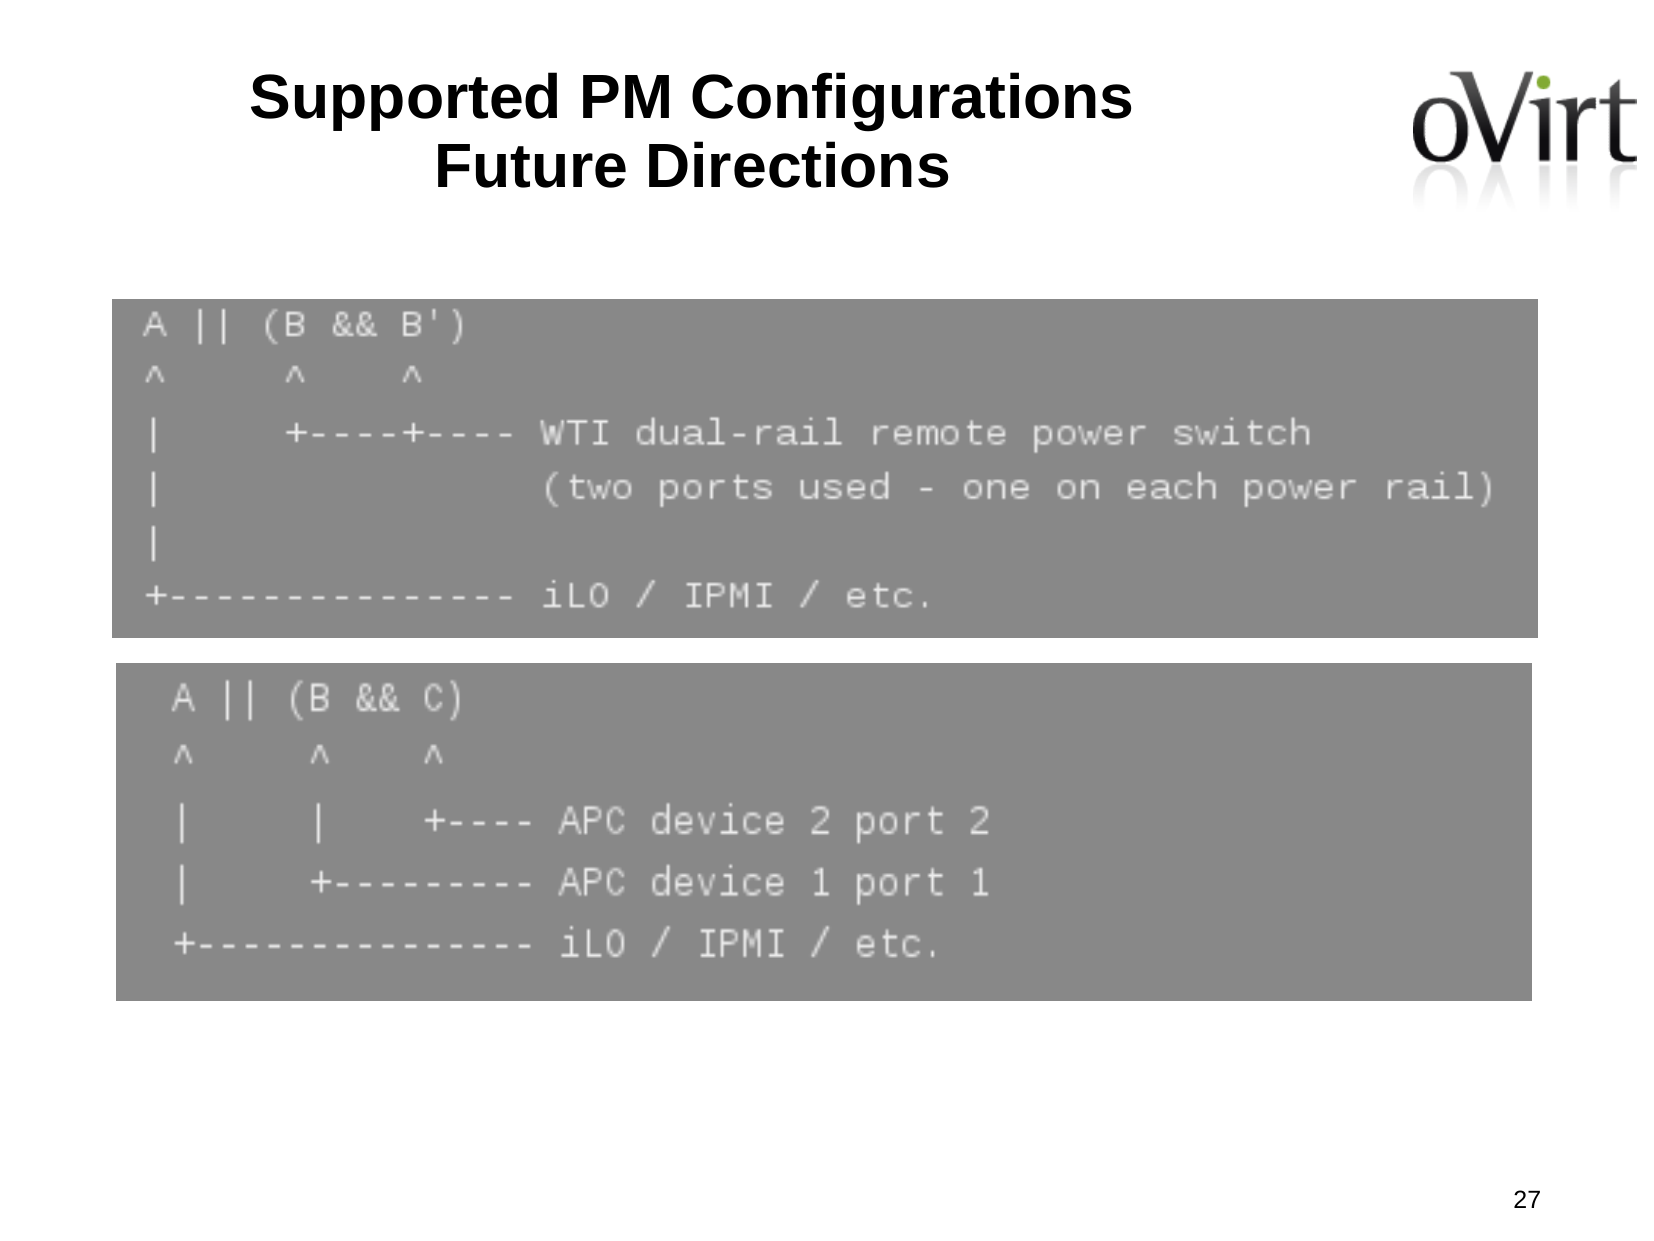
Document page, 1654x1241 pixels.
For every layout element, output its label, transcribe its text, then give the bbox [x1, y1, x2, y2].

picture [116, 663, 1532, 1001]
picture [1413, 63, 1637, 212]
picture [112, 299, 1538, 638]
title Supported PM Configurations Future Directions [82, 37, 1303, 226]
